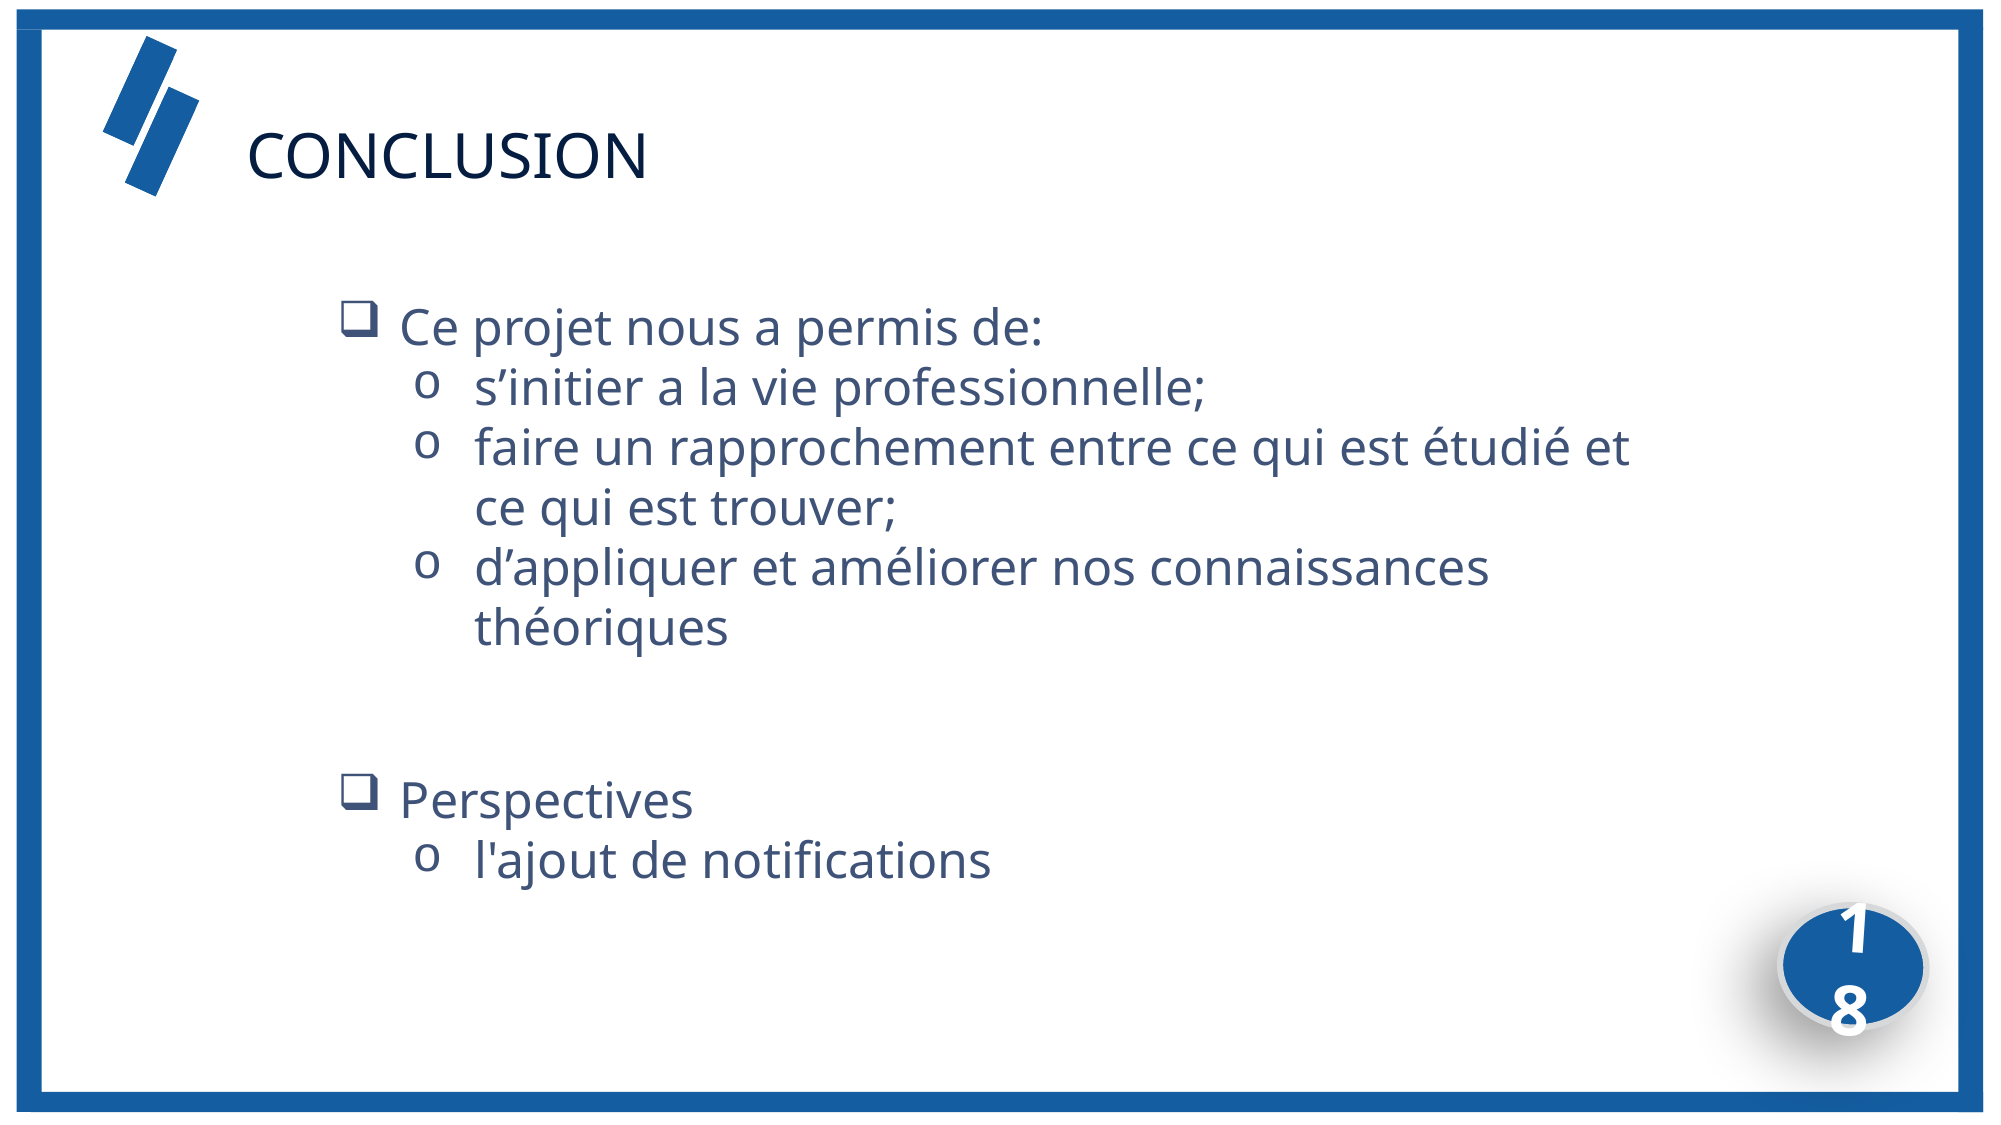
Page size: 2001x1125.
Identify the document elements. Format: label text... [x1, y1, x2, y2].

text_box [16, 9, 1984, 1113]
text_box 18 [1841, 1014, 1856, 1028]
text_box Ce projet nous a permis de: s’initier a la vie professionnelle; faire un rapprochement entre ce qui est étudié et ce qui est trouver; d’appliquer et améliorer nos connaissances théoriques [322, 288, 1658, 663]
text_box 18 [1844, 993, 1856, 1005]
text_box CONCLUSION [218, 103, 678, 192]
text_box Perspectives l'ajout de notifications [322, 760, 1658, 896]
text_box 18 [1780, 905, 1927, 1028]
